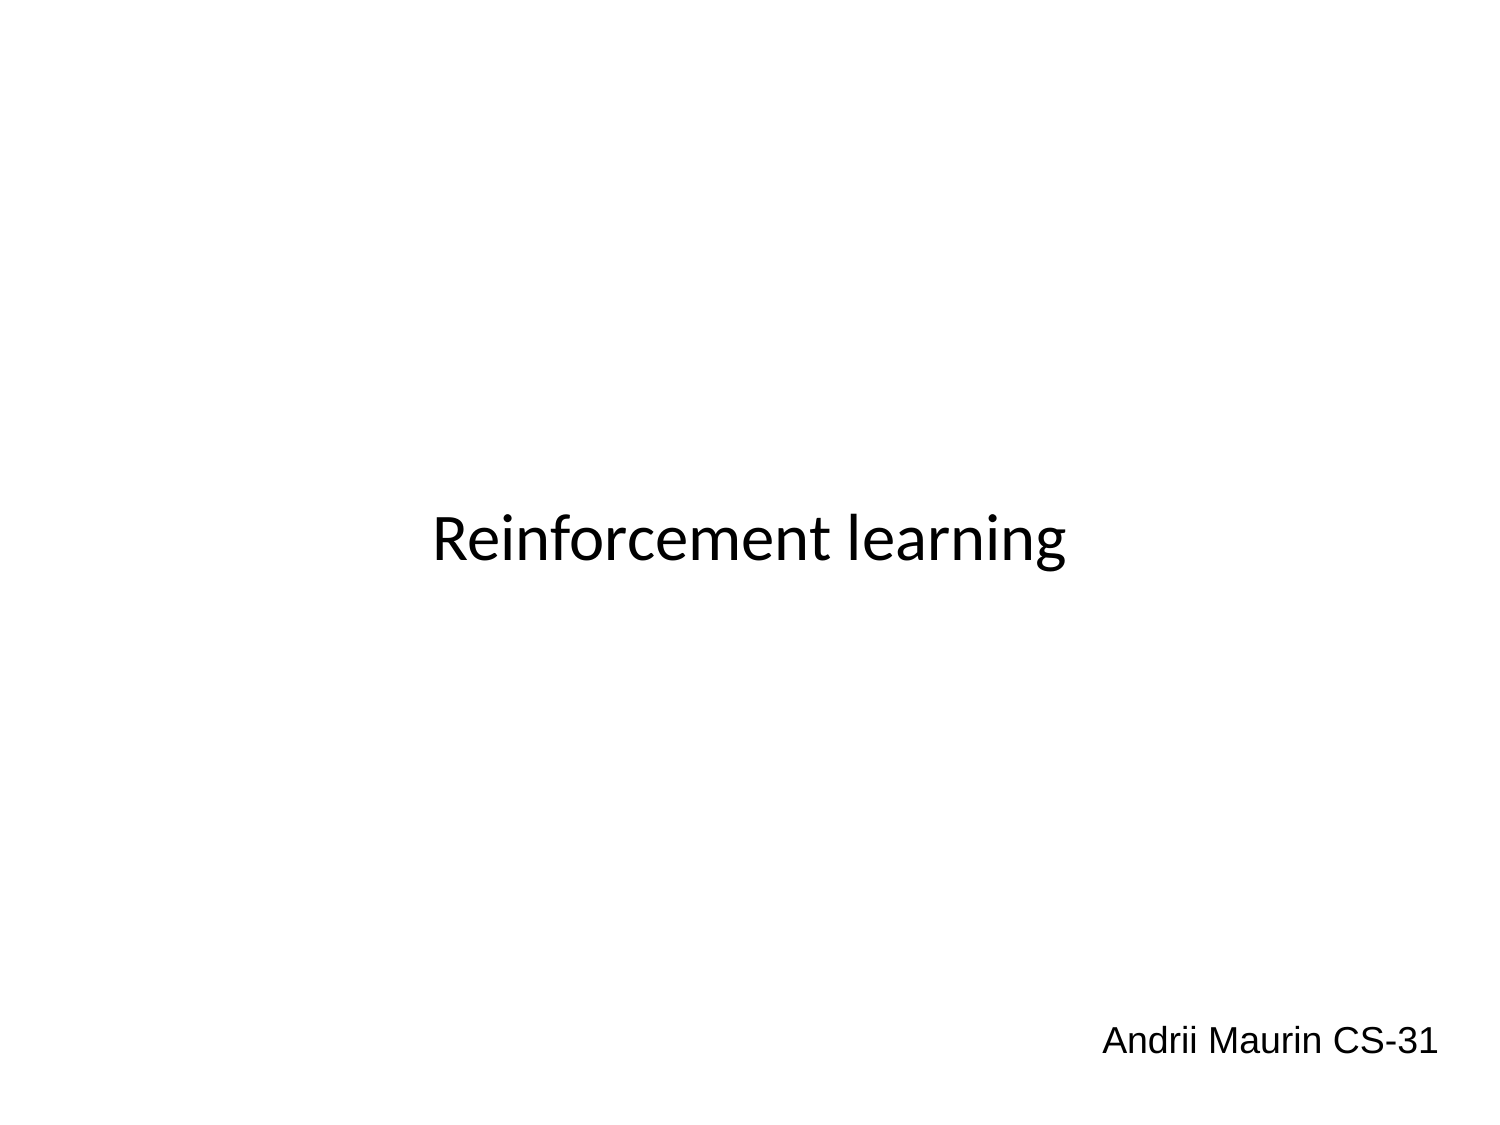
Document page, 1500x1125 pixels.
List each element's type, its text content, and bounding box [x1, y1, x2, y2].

text_box Andrii Maurin CS-31 [1087, 1012, 1454, 1070]
title Reinforcement learning [75, 450, 1425, 638]
